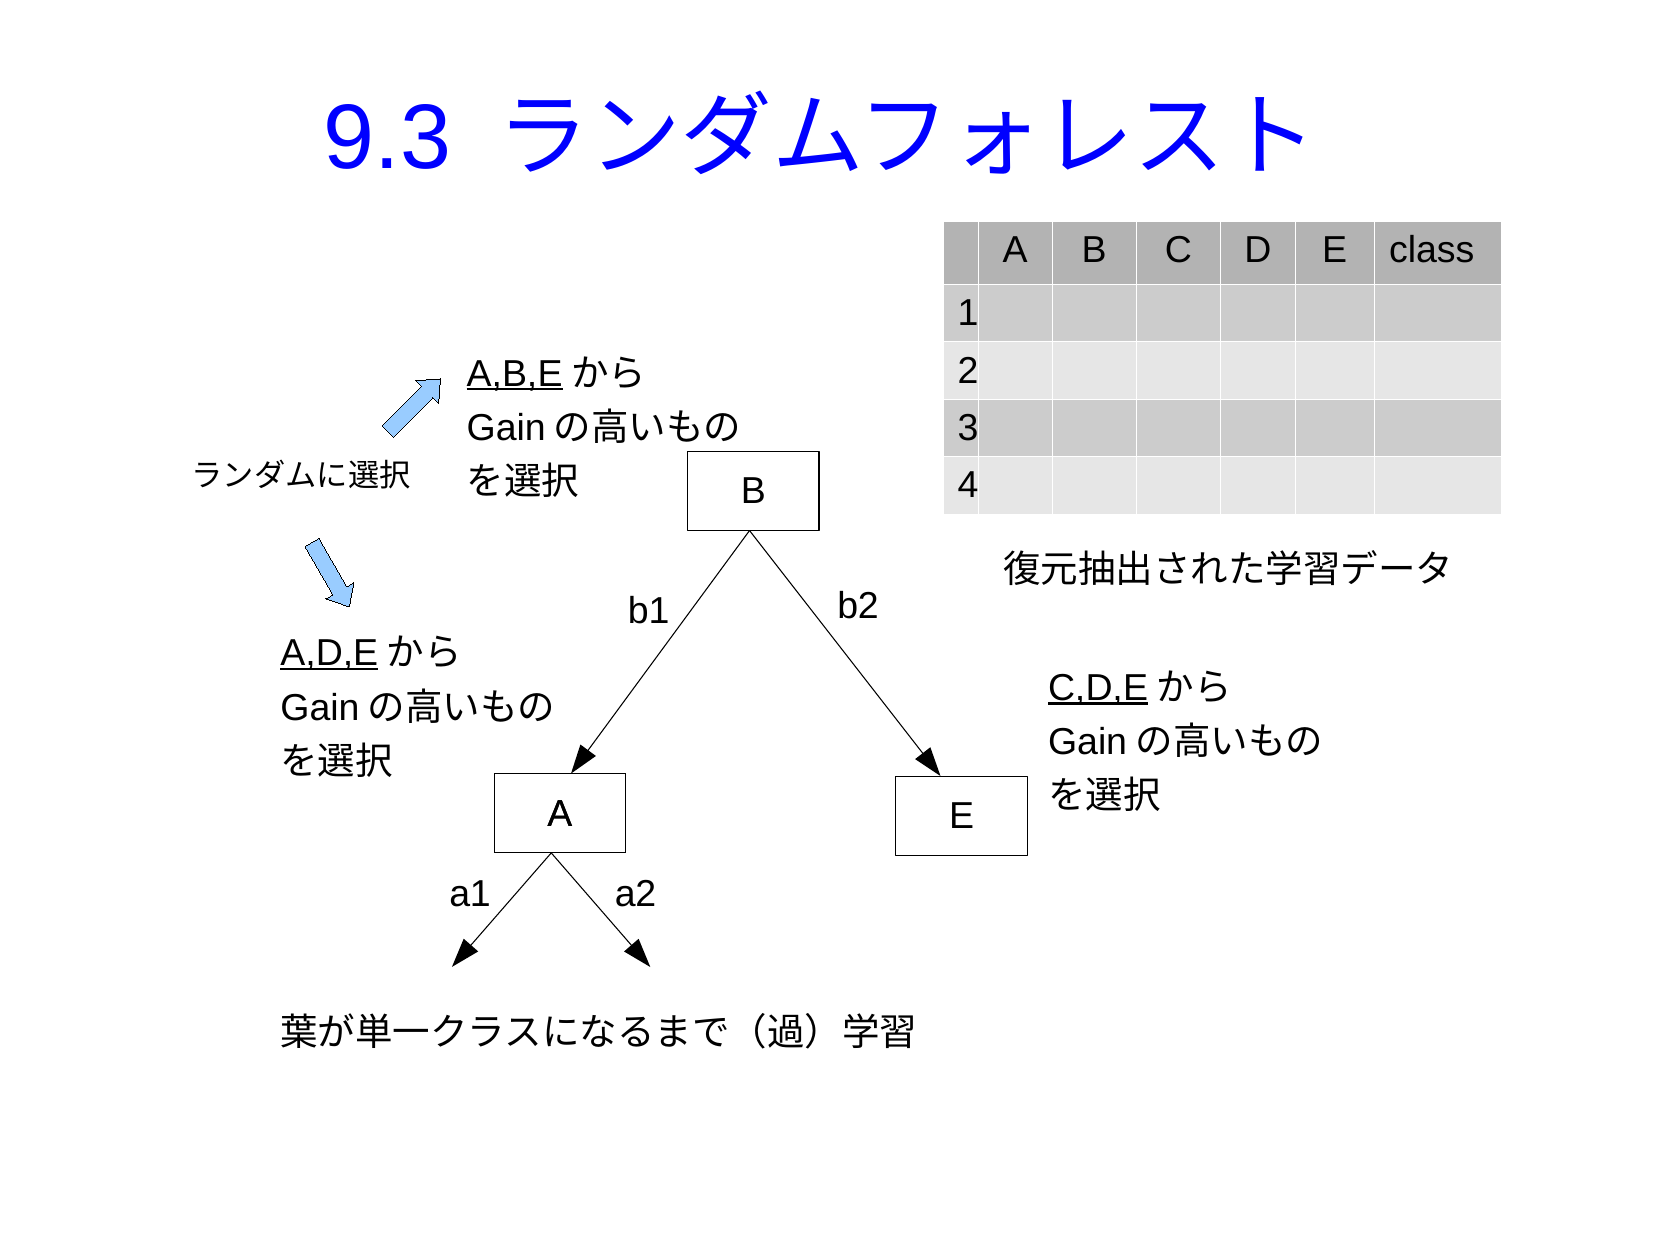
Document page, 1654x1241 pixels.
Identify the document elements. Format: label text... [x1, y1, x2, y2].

table_cell [1375, 342, 1501, 399]
table_cell [979, 285, 1052, 341]
text_box B [687, 451, 819, 531]
table_cell [1221, 400, 1295, 456]
table_cell [979, 400, 1052, 456]
table_cell 3 [944, 400, 978, 456]
table_cell [1221, 342, 1295, 399]
table_cell [1137, 457, 1220, 514]
table_cell [1296, 342, 1374, 399]
table_cell [979, 457, 1052, 514]
table_cell [1296, 457, 1374, 514]
text_box 復元抽出された学習データ [988, 531, 1477, 603]
table_header class [1375, 222, 1501, 284]
text_box b2 [822, 577, 894, 634]
text_box 葉が単一クラスになるまで（過）学習 [265, 994, 933, 1066]
table_cell [1296, 285, 1374, 341]
text_box a2 [600, 865, 672, 923]
text_box b1 [613, 582, 685, 640]
table_cell [979, 342, 1052, 399]
text_box C,D,Eから Gainの高いもの を選択 [1033, 649, 1363, 834]
title 9.3 ランダムフォレスト [76, 58, 1565, 207]
text_box A,B,Eから Gainの高いもの を選択 [451, 335, 768, 519]
table_header A [979, 222, 1052, 284]
table_cell [1053, 285, 1136, 341]
table_header D [1221, 222, 1295, 284]
text_box [305, 538, 354, 607]
table_cell 1 [944, 285, 978, 341]
table_header E [1296, 222, 1374, 284]
table_header B [1053, 222, 1136, 284]
table_cell [1053, 342, 1136, 399]
text_box [382, 378, 441, 438]
text_box a1 [434, 865, 506, 923]
table_cell [1375, 400, 1501, 456]
table_header [944, 222, 978, 284]
table_header C [1137, 222, 1220, 284]
table_cell [1137, 342, 1220, 399]
table_cell [1137, 400, 1220, 456]
text_box E [895, 776, 1028, 856]
table_cell [1375, 285, 1501, 341]
table_cell 2 [944, 342, 978, 399]
table_cell [1375, 457, 1501, 514]
text_box ランダムに選択 [177, 442, 426, 505]
text_box A [494, 773, 626, 853]
table_cell [1053, 400, 1136, 456]
table_cell [1296, 400, 1374, 456]
table_cell 4 [944, 457, 978, 514]
table_cell [1221, 285, 1295, 341]
table_cell [1053, 457, 1136, 514]
table_cell [1221, 457, 1295, 514]
table_cell [1137, 285, 1220, 341]
text_box A,D,Eから Gainの高いもの を選択 [265, 614, 594, 799]
